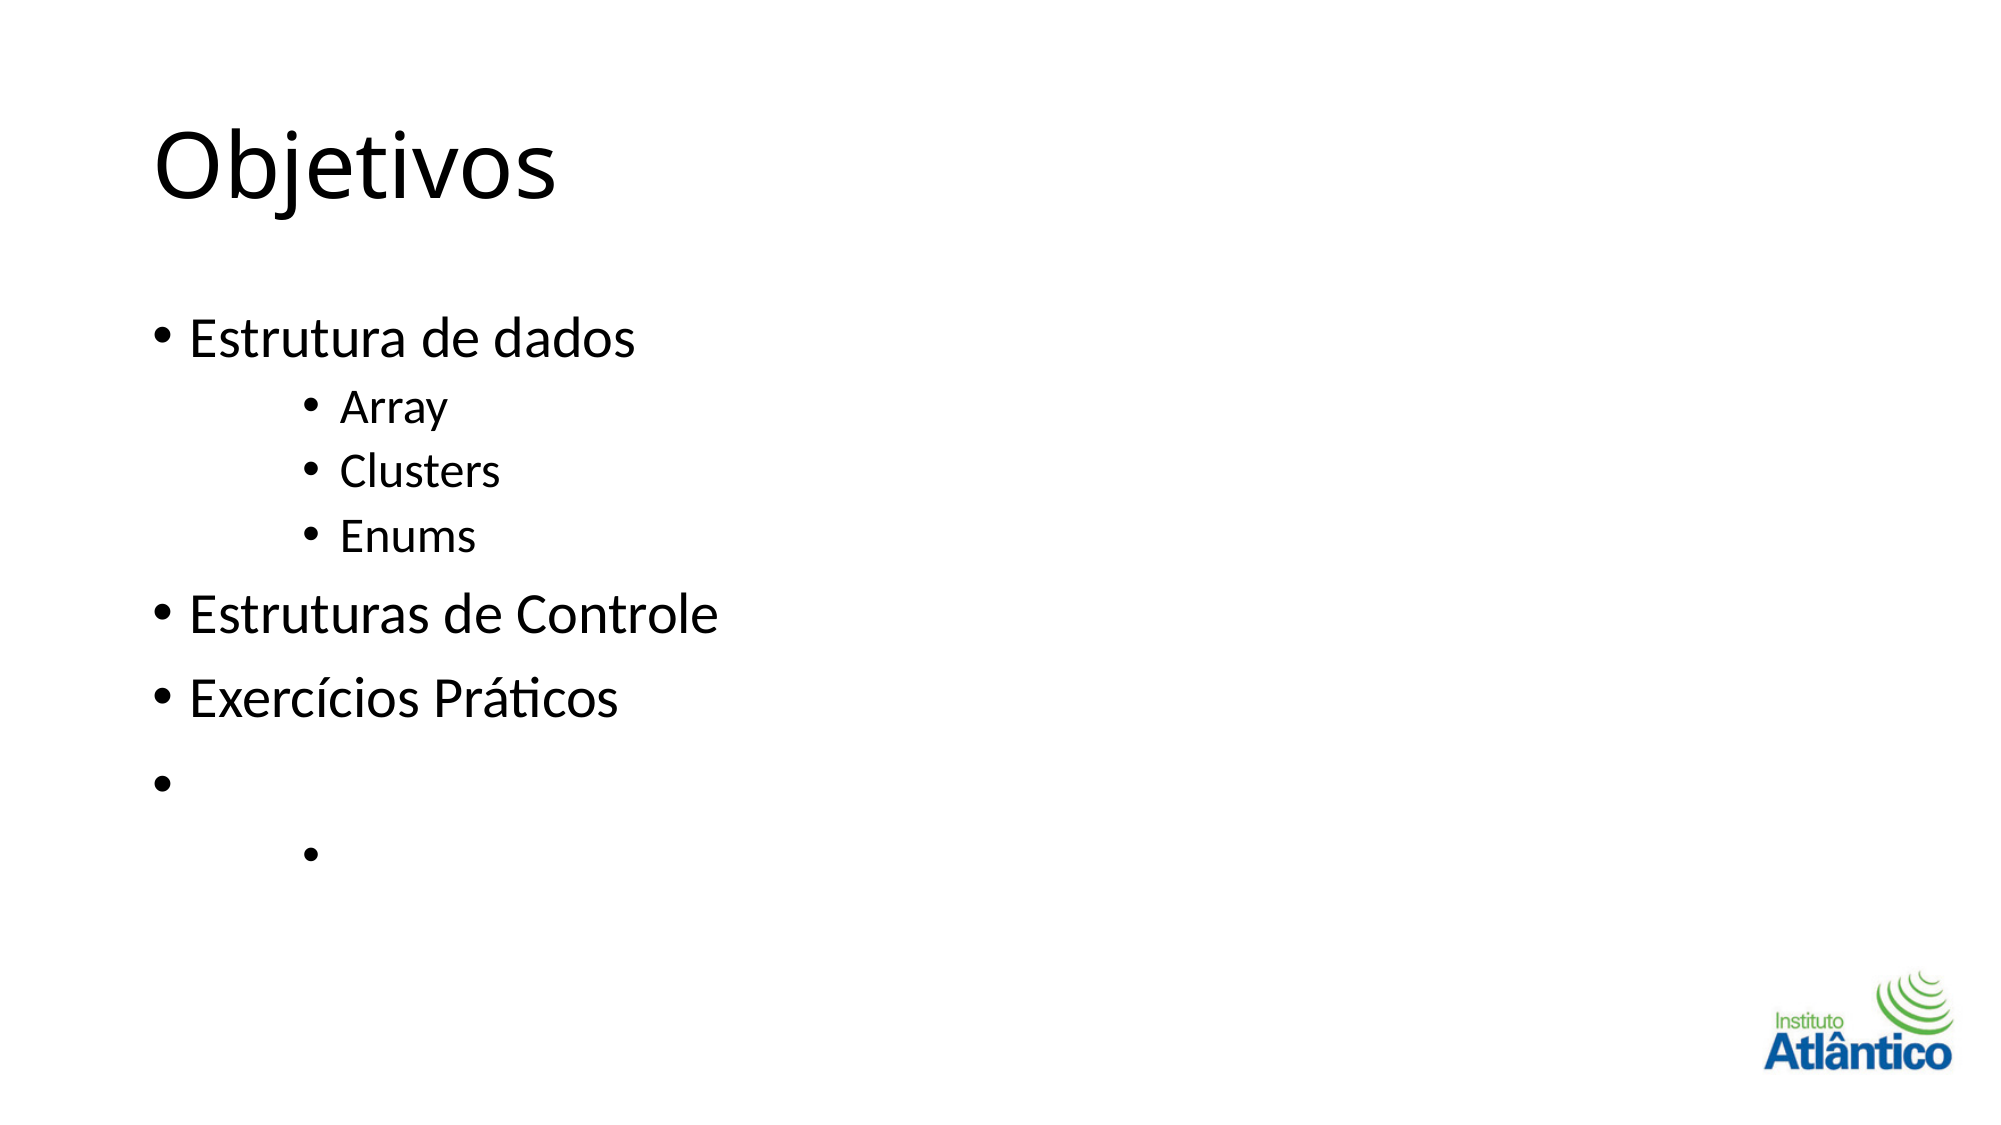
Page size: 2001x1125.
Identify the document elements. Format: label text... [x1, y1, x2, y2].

list Estrutura de dados Array Clusters Enums Estruturas de Controle Exercícios Práticos [137, 299, 1863, 1014]
title Objetivos [137, 59, 1863, 278]
picture [1717, 930, 2000, 1120]
